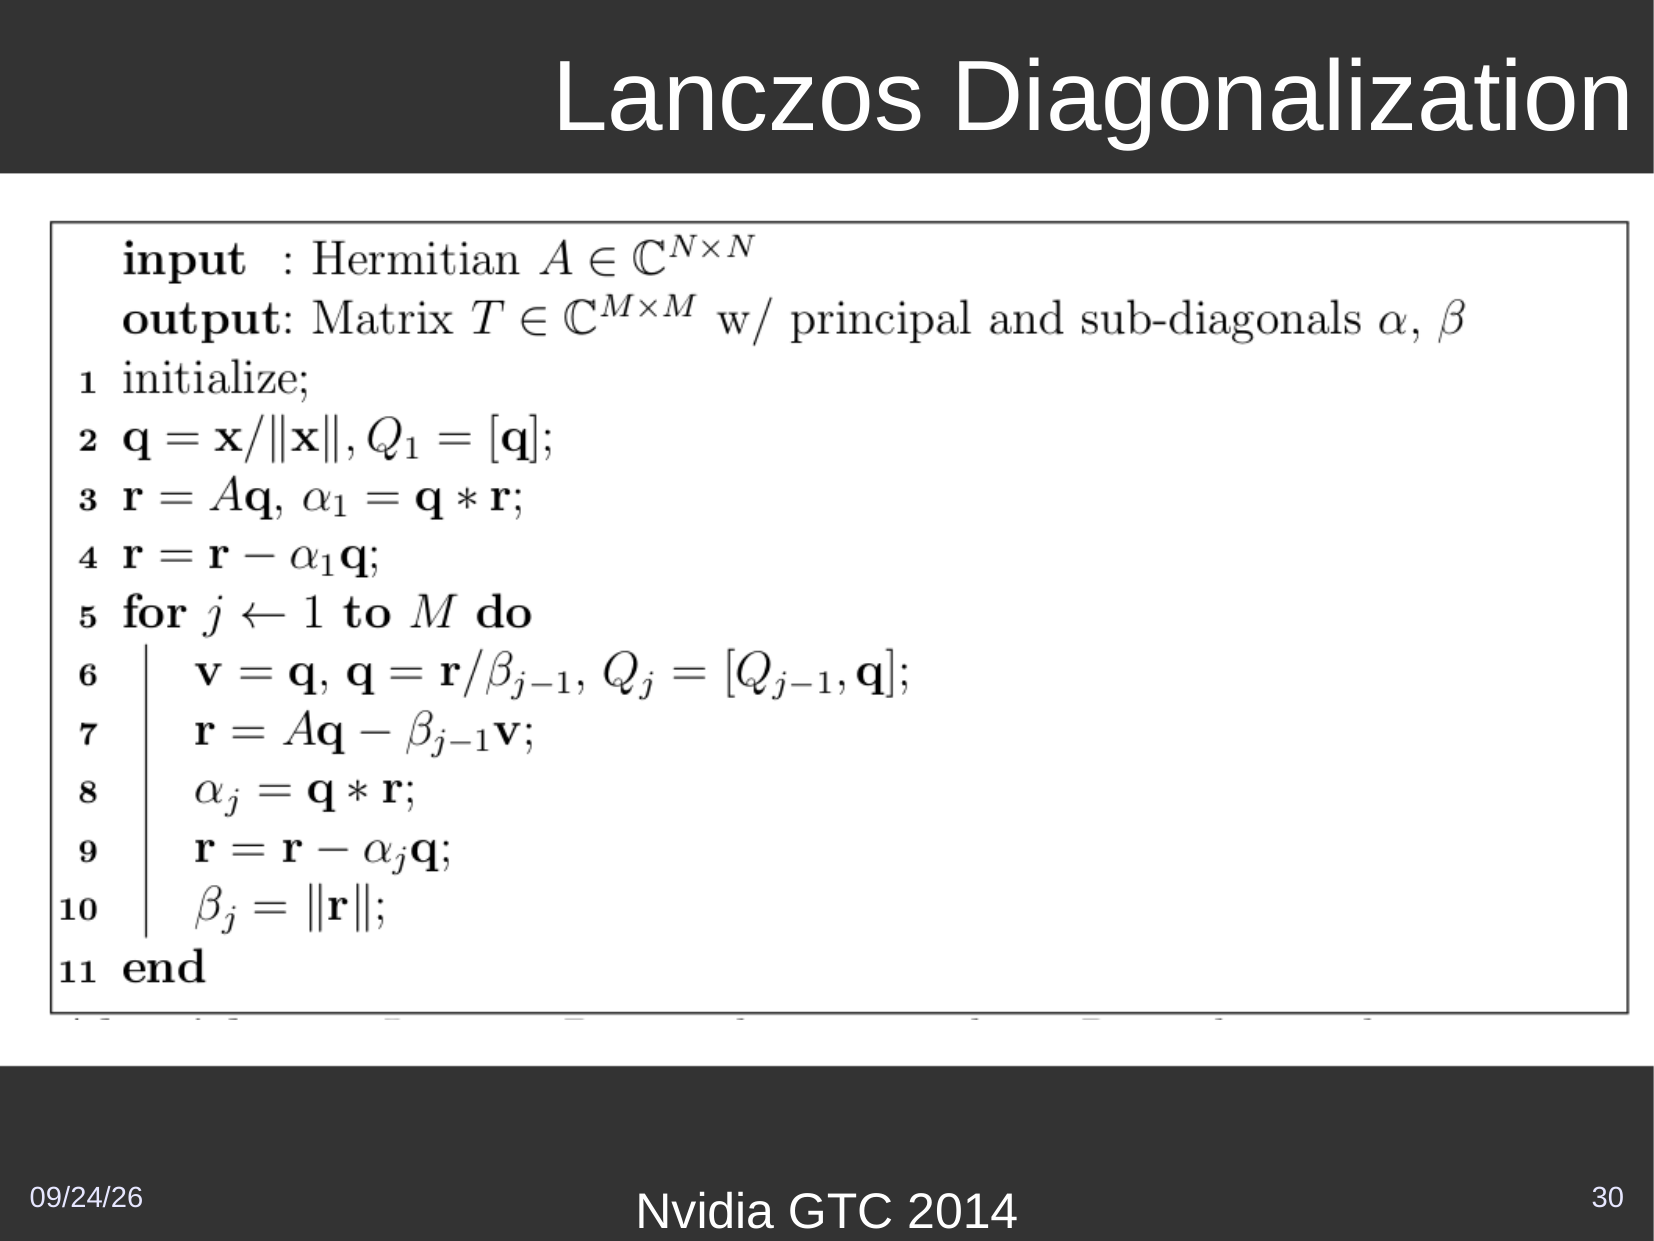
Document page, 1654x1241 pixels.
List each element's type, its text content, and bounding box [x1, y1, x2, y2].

title Lanczos Diagonalization [40, 11, 1636, 181]
picture [0, 0, 1654, 1241]
text_box Nvidia GTC 2014 [29, 1182, 1625, 1239]
